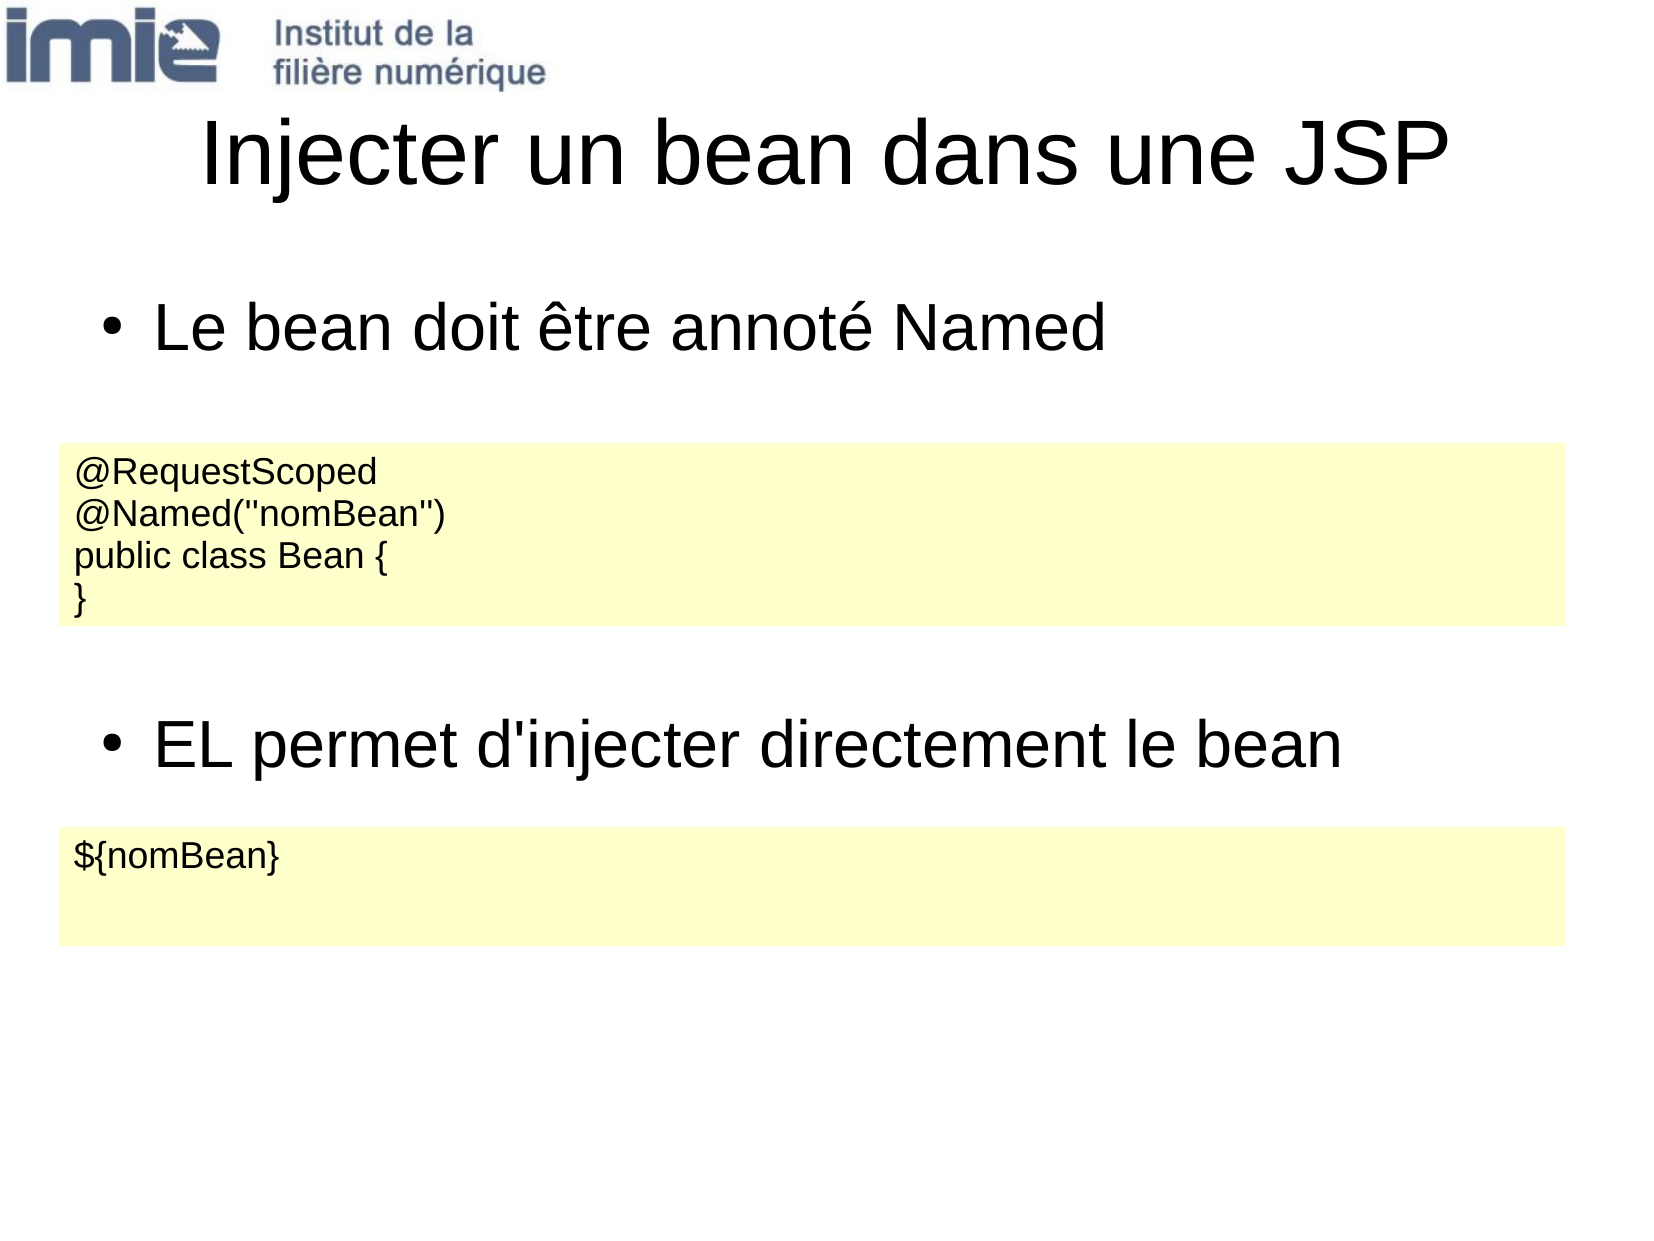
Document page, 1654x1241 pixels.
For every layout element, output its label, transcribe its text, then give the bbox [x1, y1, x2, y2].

list Le bean doit être annoté Named EL permet d'injecter directement le bean [82, 290, 1571, 1010]
title Injecter un bean dans une JSP [82, 49, 1571, 257]
text_box ${nomBean} [59, 826, 1565, 947]
text_box @RequestScoped @Named(''nomBean'') public class Bean { } [59, 442, 1565, 626]
picture [1, 0, 562, 92]
